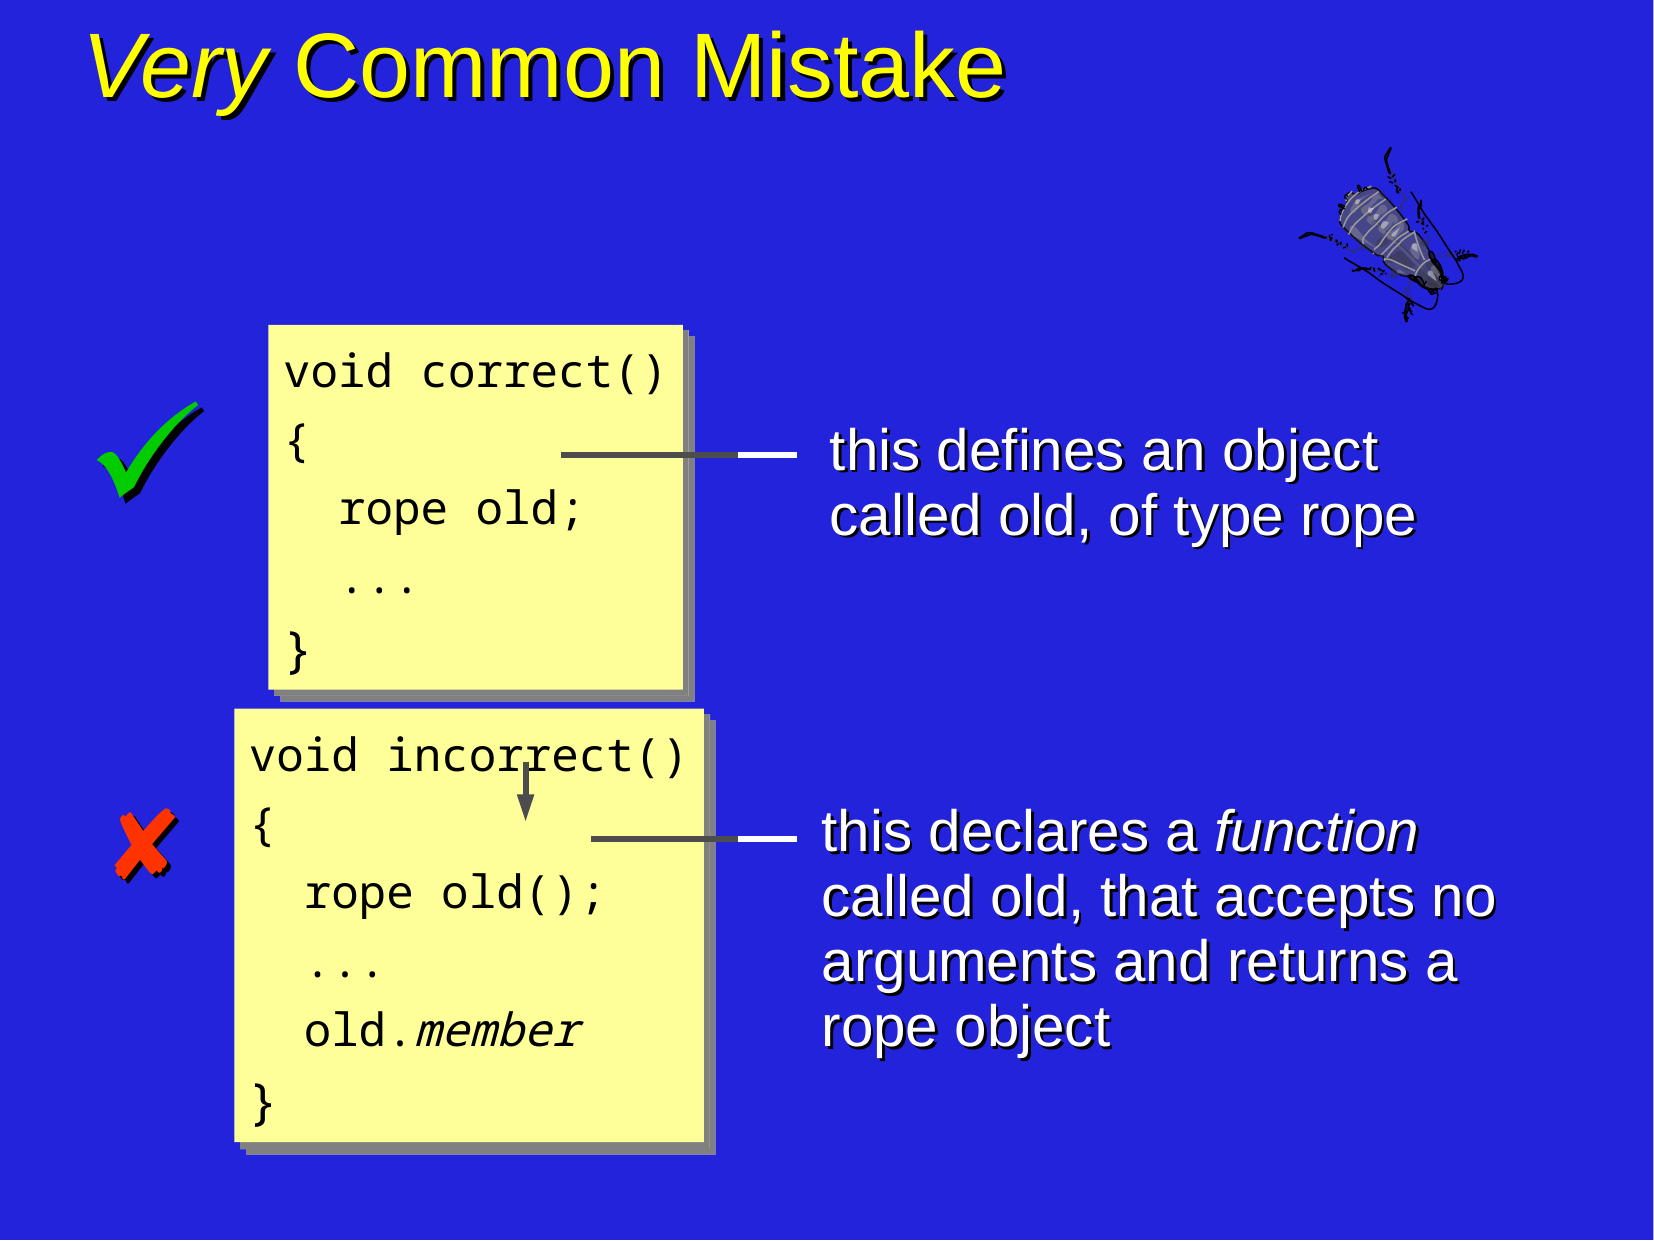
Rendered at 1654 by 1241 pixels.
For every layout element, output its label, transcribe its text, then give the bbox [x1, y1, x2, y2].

text_box [1404, 280, 1414, 301]
text_box [1420, 224, 1426, 231]
text_box  [88, 755, 266, 921]
text_box [1416, 232, 1431, 259]
text_box  [70, 360, 249, 555]
text_box void correct() { rope old; ... } [268, 324, 683, 690]
text_box [1375, 267, 1382, 273]
text_box [1340, 187, 1413, 258]
text_box [1435, 251, 1452, 258]
text_box this declares a function called old, that accepts no arguments and returns a rope object [806, 791, 1583, 1066]
title Very Common Mistake [82, 2, 1571, 130]
text_box [1389, 234, 1423, 269]
text_box [1383, 260, 1415, 279]
text_box [1395, 181, 1401, 188]
text_box [1344, 192, 1356, 200]
text_box void incorrect() { rope old(); ... old.member } [234, 708, 704, 1143]
text_box [1417, 261, 1446, 290]
text_box this defines an object called old, of type rope [814, 410, 1524, 558]
